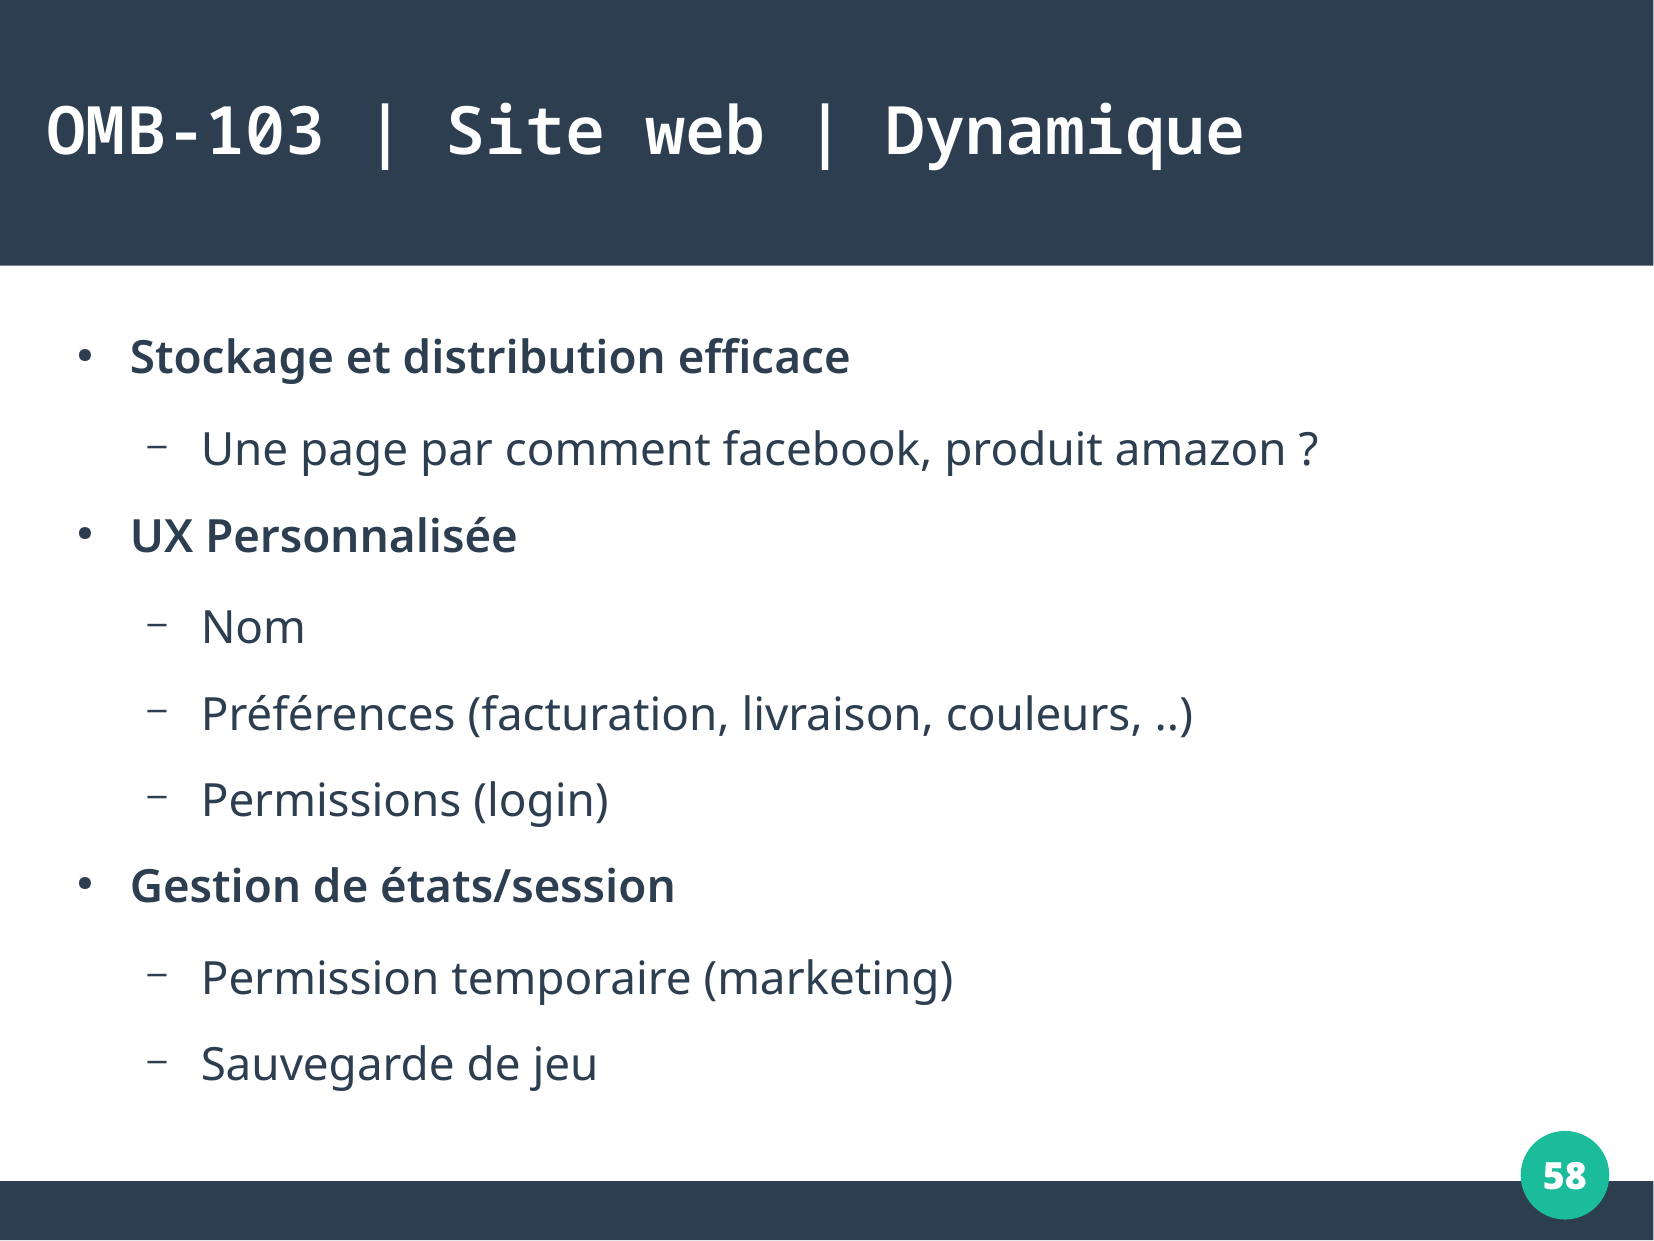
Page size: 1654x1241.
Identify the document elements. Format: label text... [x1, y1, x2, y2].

list Stockage et distribution efficace Une page par comment facebook, produit amazon ? UX Personnalisée Nom Préférences (facturation, livraison, couleurs, ..) Permissions (login) Gestion de états/session Permission temporaire (marketing) Sauvegarde de jeu [59, 324, 1595, 1152]
title OMB-103 | Site web | Dynamique [46, 50, 1582, 208]
